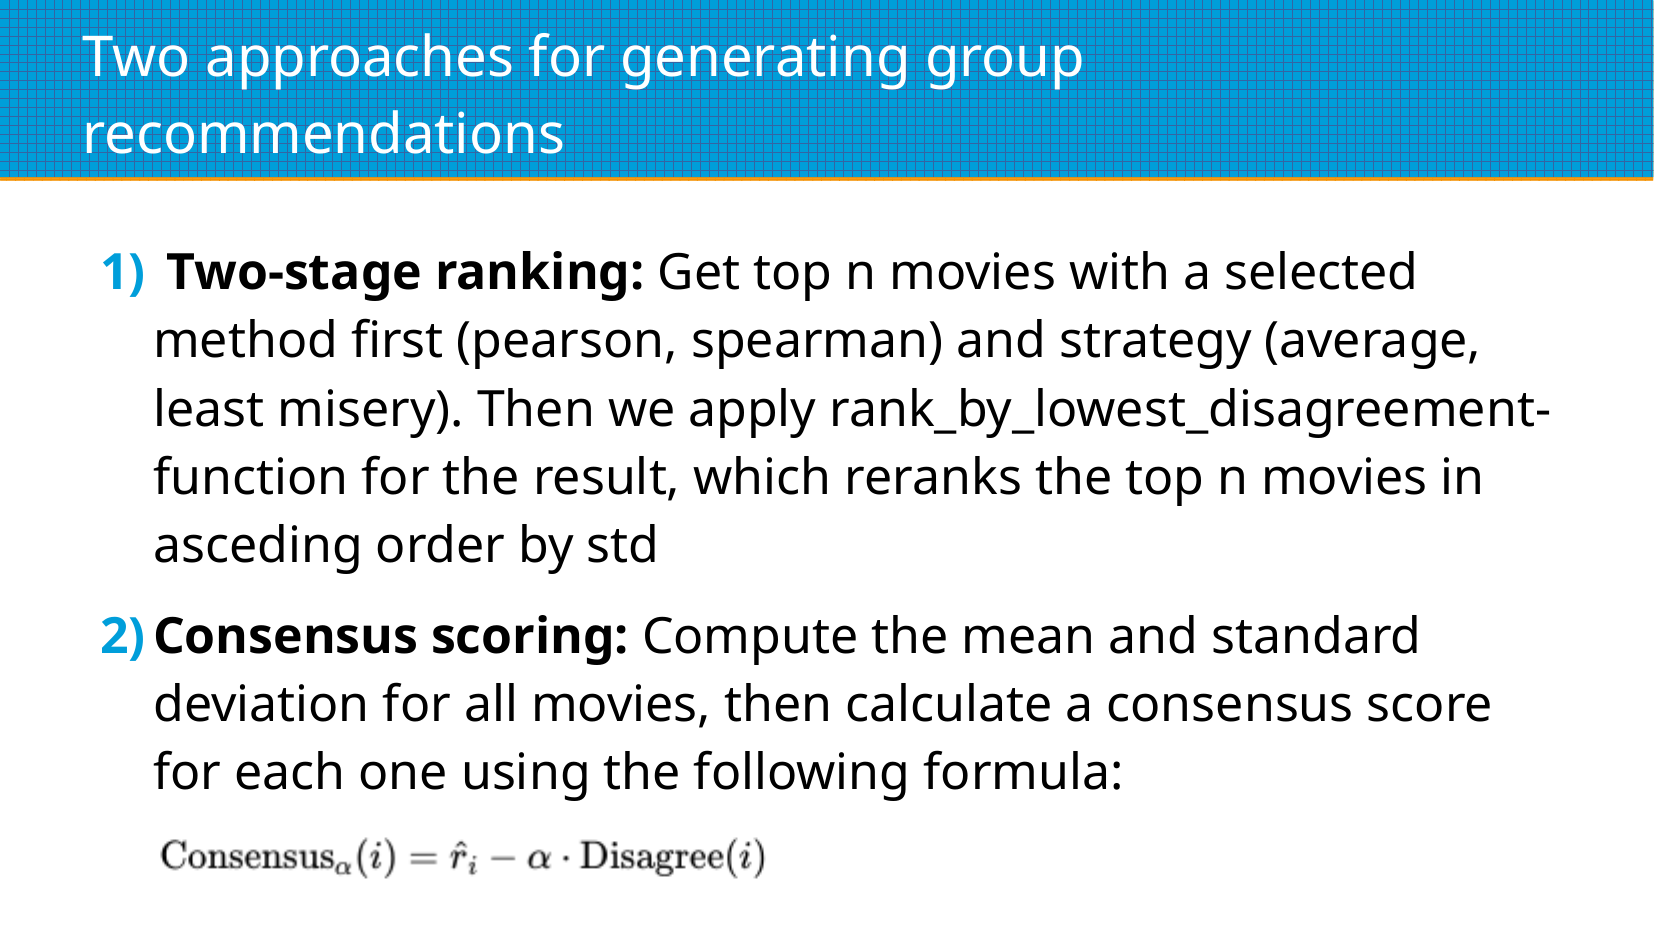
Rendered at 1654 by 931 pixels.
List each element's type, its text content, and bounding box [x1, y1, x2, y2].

list Two-stage ranking: Get top n movies with a selected method first (pearson, spearman) and strategy (average, least misery). Then we apply rank_by_lowest_disagreement-function for the result, which reranks the top n movies in asceding order by std Consensus scoring: Compute the mean and standard deviation for all movies, then calculate a consensus score for each one using the following formula: [82, 236, 1563, 811]
picture [147, 826, 768, 893]
title Two approaches for generating group recommendations [82, 14, 1571, 171]
